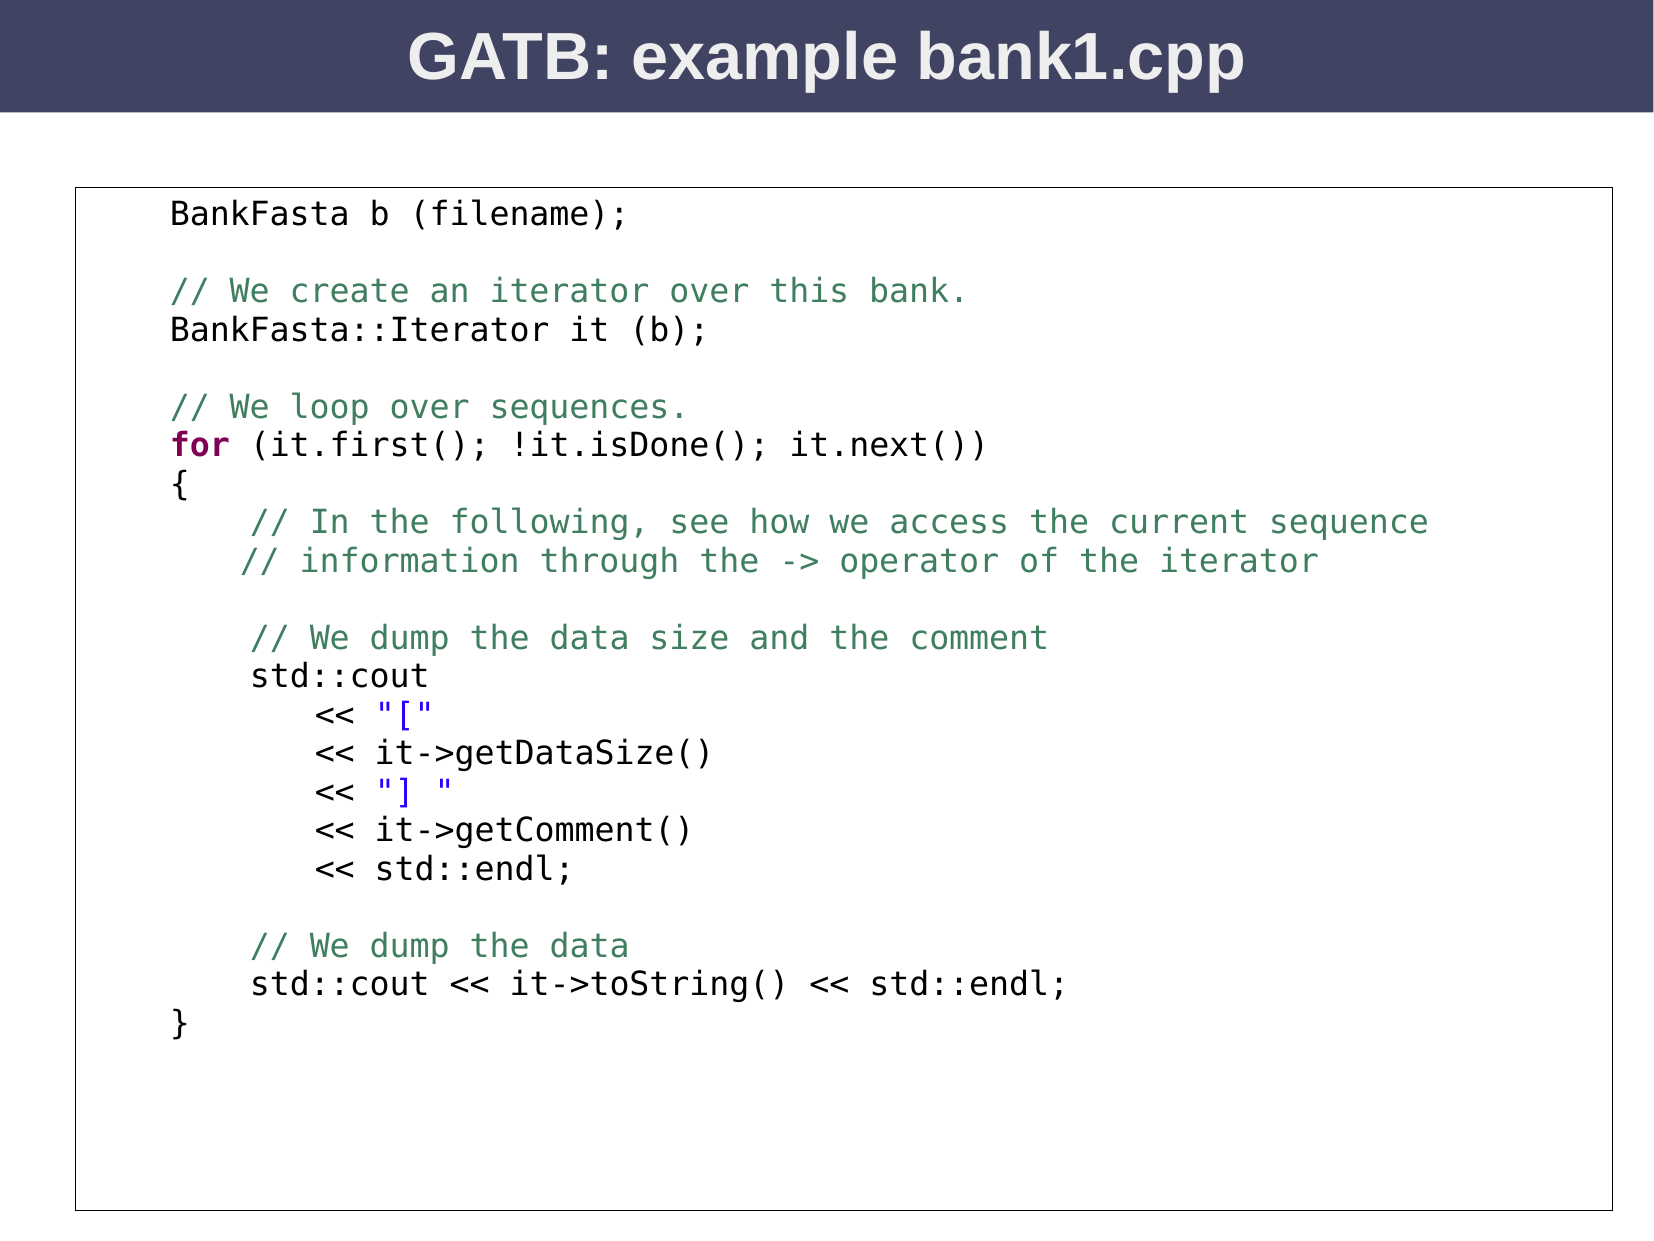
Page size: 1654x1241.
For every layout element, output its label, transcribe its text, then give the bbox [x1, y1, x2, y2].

text_box BankFasta b (filename); // We create an iterator over this bank. BankFasta::Iterator it (b); // We loop over sequences. for (it.first(); !it.isDone(); it.next()) { // In the following, see how we access the current sequence // information through the -> operator of the iterator // We dump the data size and the comment std::cout << "[" << it->getDataSize() << "] " << it->getComment() << std::endl; // We dump the data std::cout << it->toString() << std::endl; } [75, 187, 1613, 1211]
text_box GATB: example bank1.cpp [0, 0, 1654, 113]
